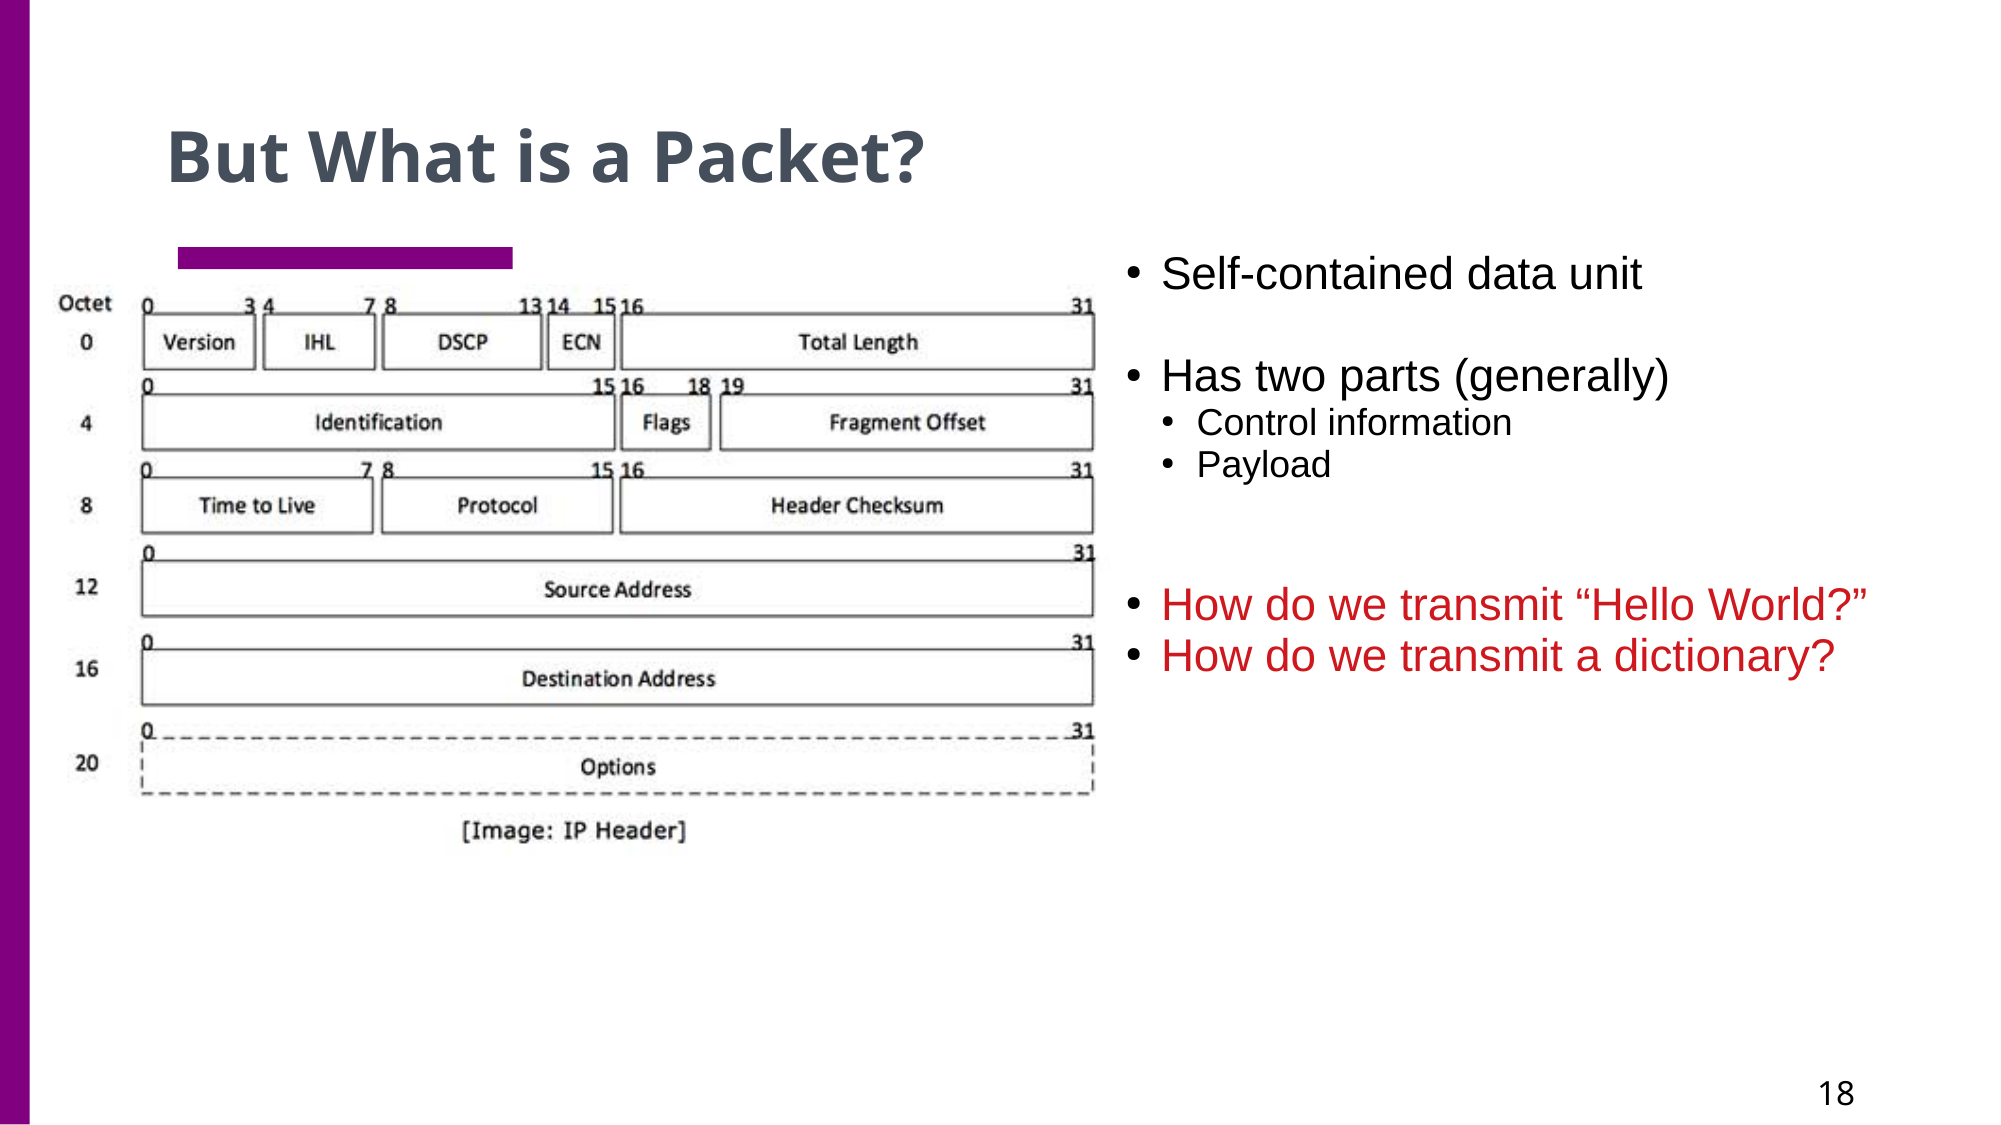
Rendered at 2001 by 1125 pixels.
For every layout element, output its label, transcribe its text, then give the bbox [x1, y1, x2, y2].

text_box But What is a Packet? [151, 0, 1849, 212]
picture [53, 284, 1111, 855]
text_box Self-contained data unit Has two parts (generally) Control information Payload How do we transmit “Hello World?” How do we transmit a dictionary? [1110, 240, 2000, 721]
